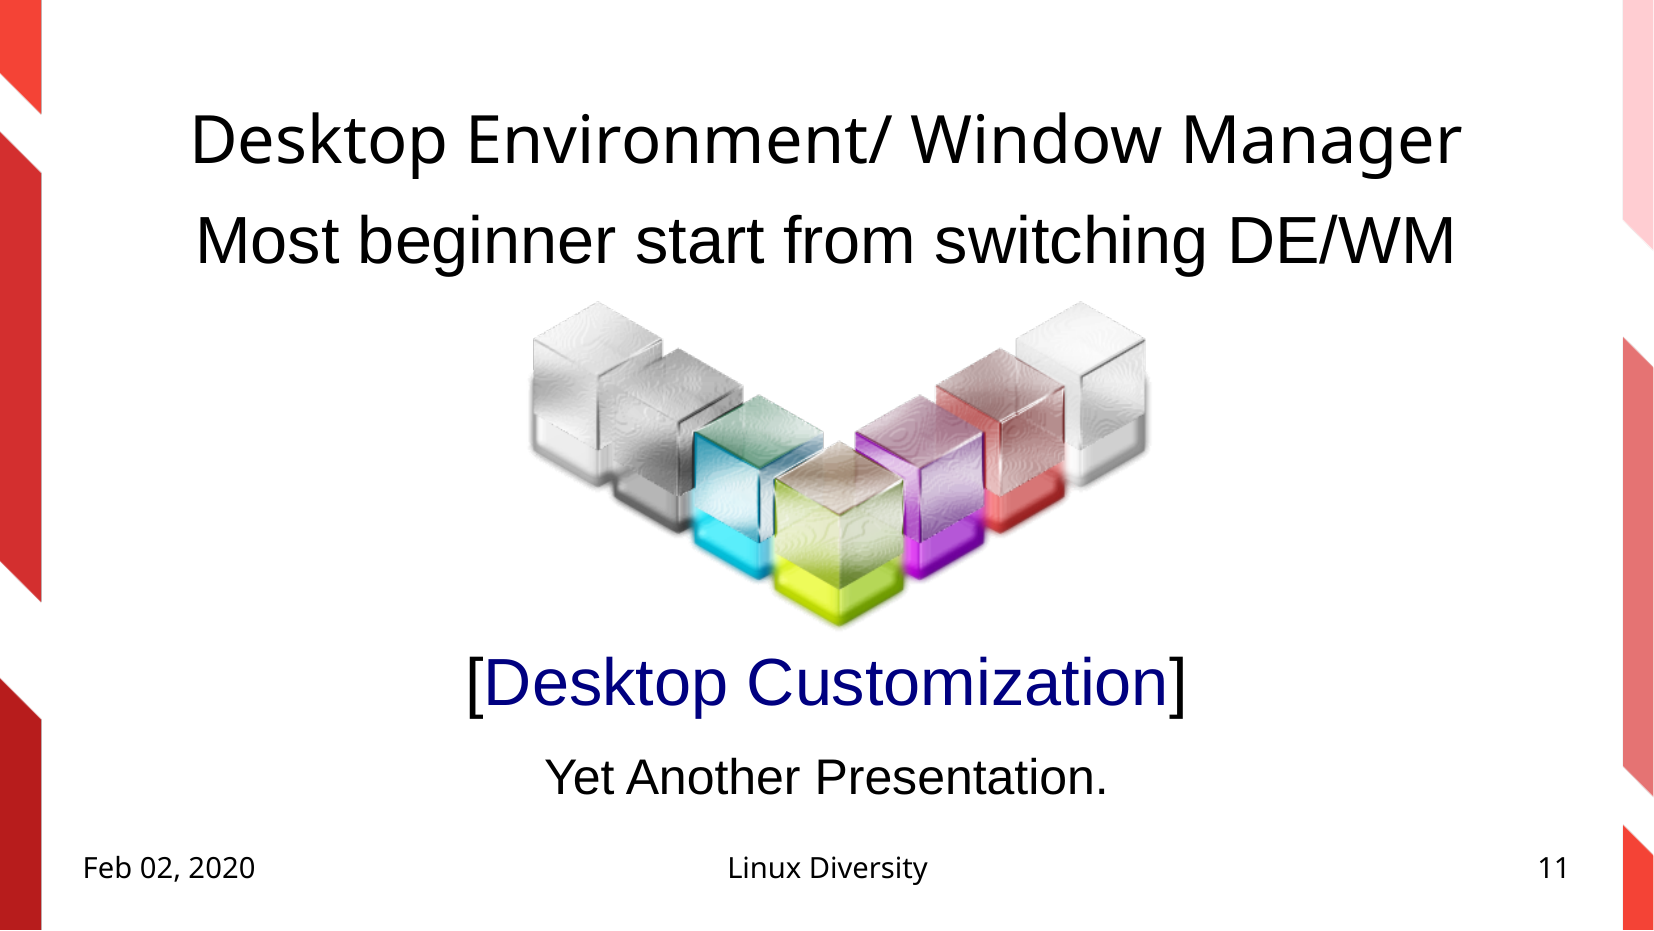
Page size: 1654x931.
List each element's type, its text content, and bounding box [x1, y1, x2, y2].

title Desktop Environment/ Window Manager [82, 59, 1571, 202]
picture [0, 0, 1654, 930]
list [Desktop Customization] Yet Another Presentation. [82, 645, 1571, 817]
list Most beginner start from switching DE/WM [82, 202, 1571, 301]
